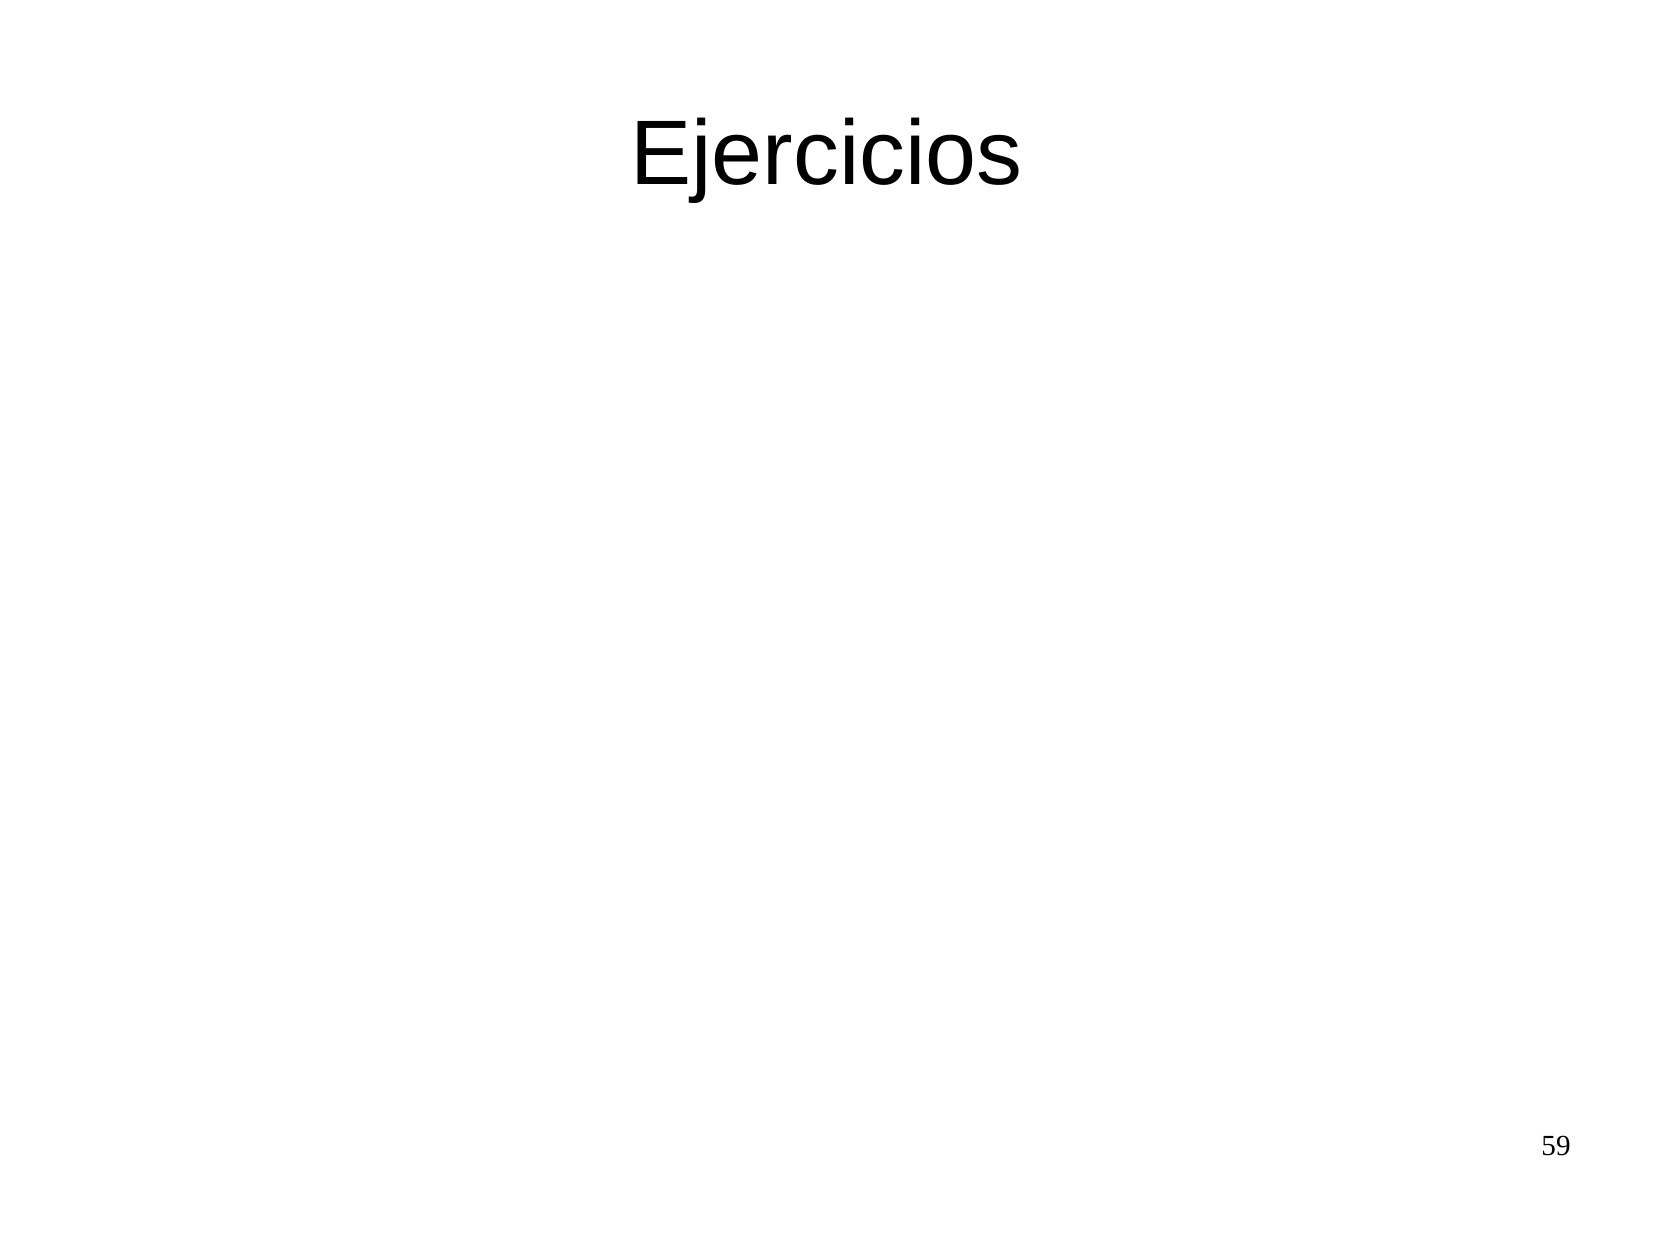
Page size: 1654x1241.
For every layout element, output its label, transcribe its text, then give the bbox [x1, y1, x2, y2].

title Ejercicios [82, 49, 1571, 257]
